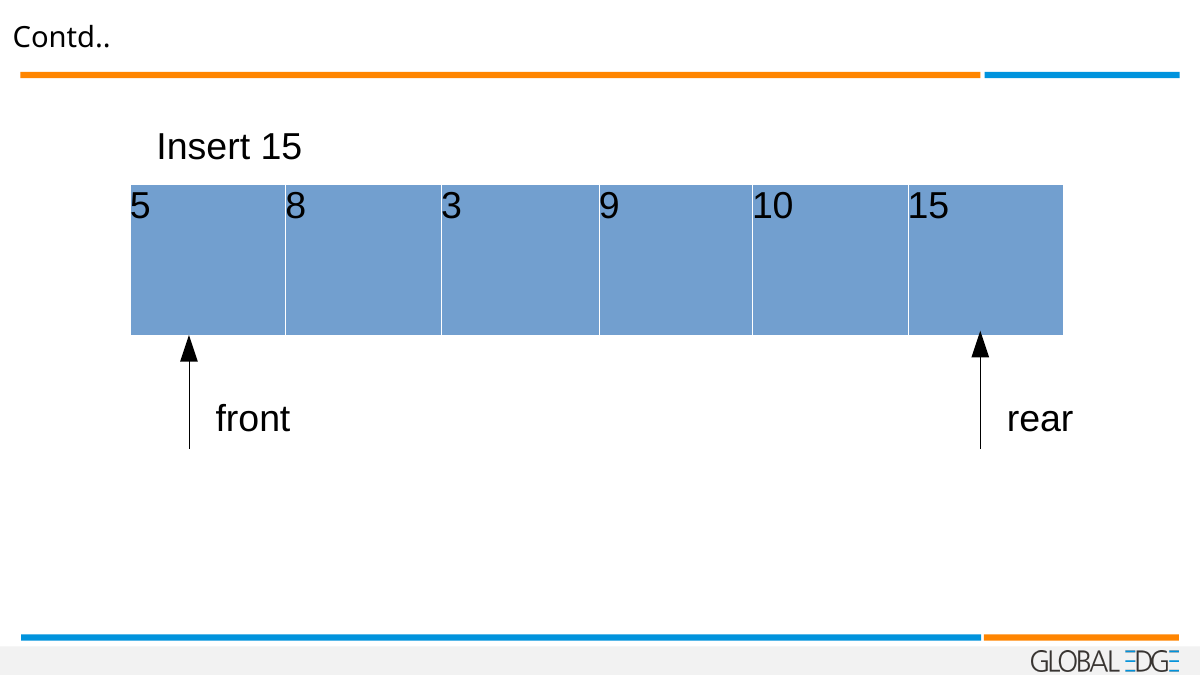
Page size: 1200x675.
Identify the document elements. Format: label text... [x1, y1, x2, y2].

table_header 15 [909, 185, 1063, 335]
table_header 10 [753, 185, 908, 335]
picture [1031, 650, 1179, 672]
table_header 5 [131, 185, 285, 335]
table_header 9 [600, 185, 752, 335]
text_box front [200, 389, 319, 447]
title Contd.. [12, 9, 1088, 63]
text_box rear [992, 389, 1111, 447]
table_header 3 [442, 185, 599, 335]
table_header 5 [131, 204, 145, 216]
table_header 9 [603, 195, 613, 207]
table_header 8 [286, 185, 441, 335]
text_box Insert 15 [141, 118, 745, 175]
table_header 9 [600, 205, 614, 216]
